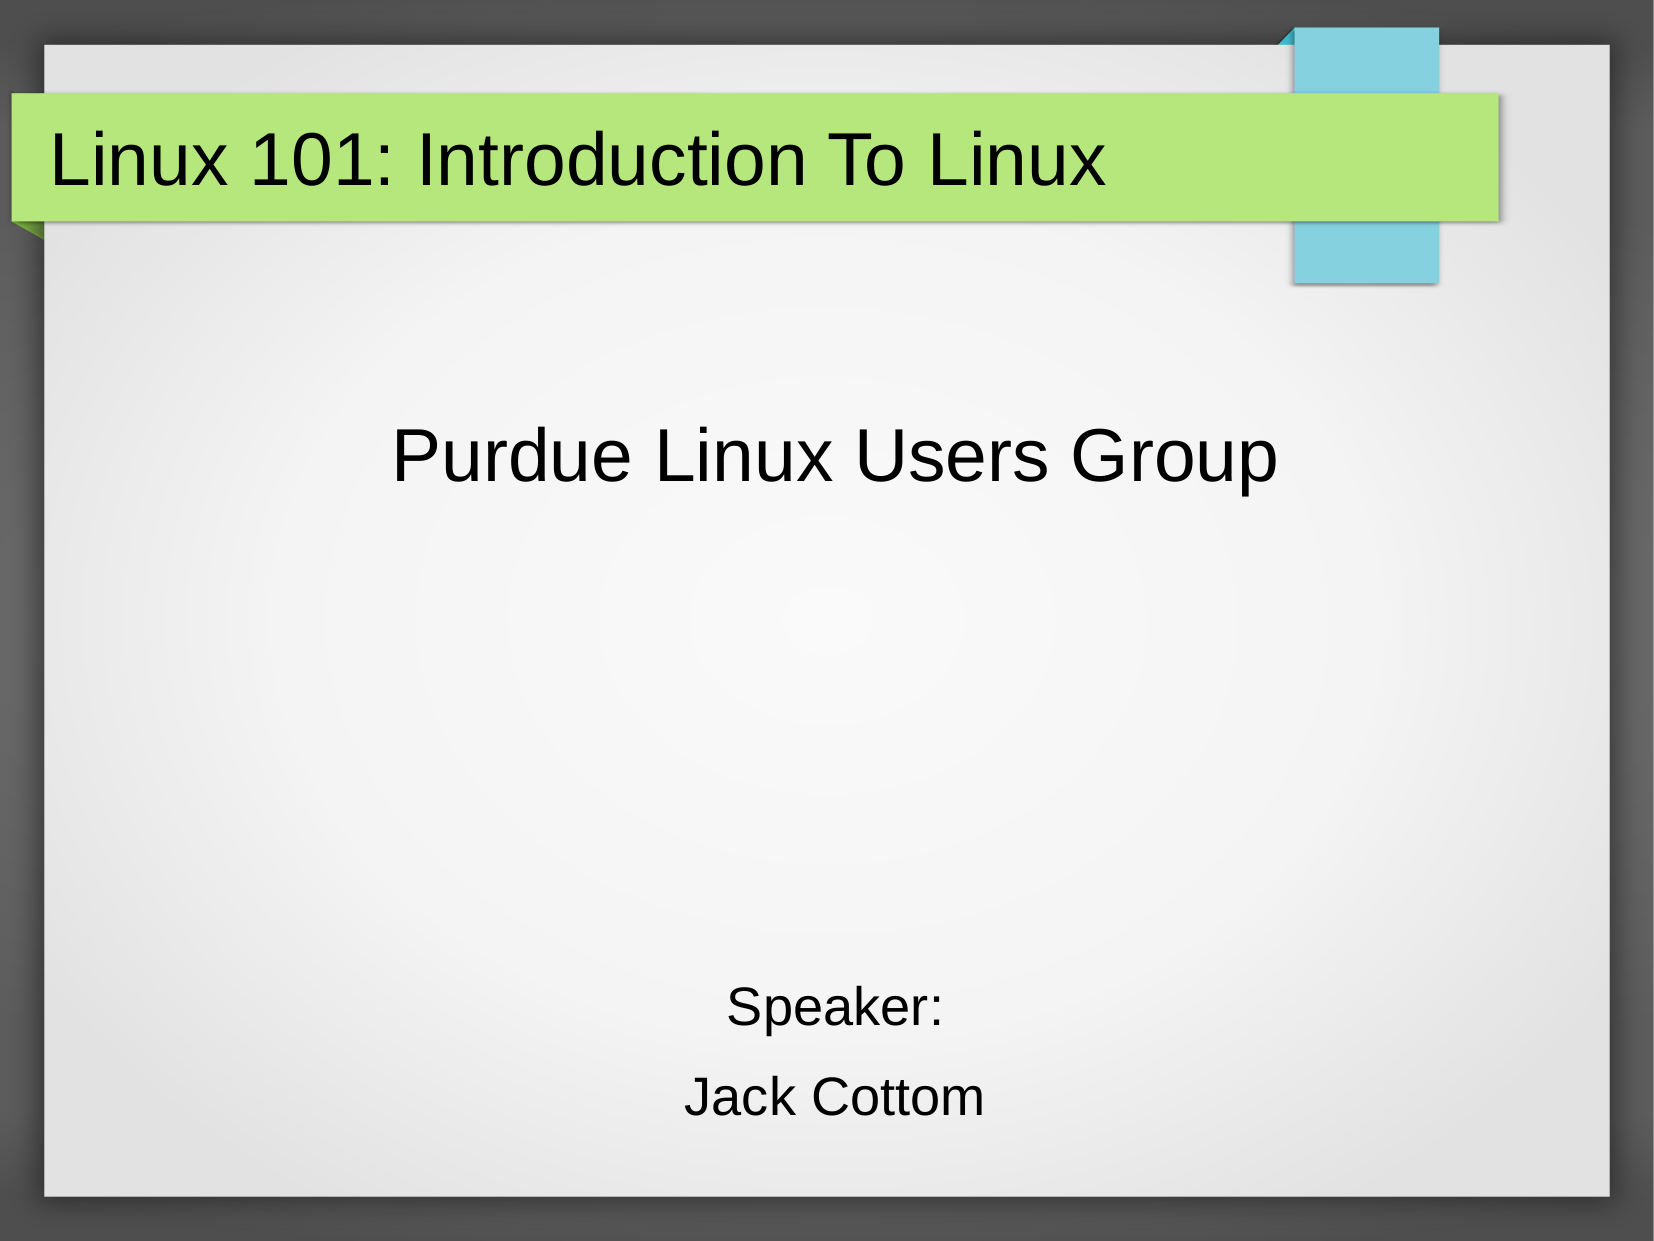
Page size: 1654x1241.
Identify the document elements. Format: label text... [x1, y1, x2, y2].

picture [0, 0, 1654, 1241]
list Purdue Linux Users Group Speaker: Jack Cottom [82, 300, 1571, 1218]
title Linux 101: Introduction To Linux [49, 55, 1538, 263]
